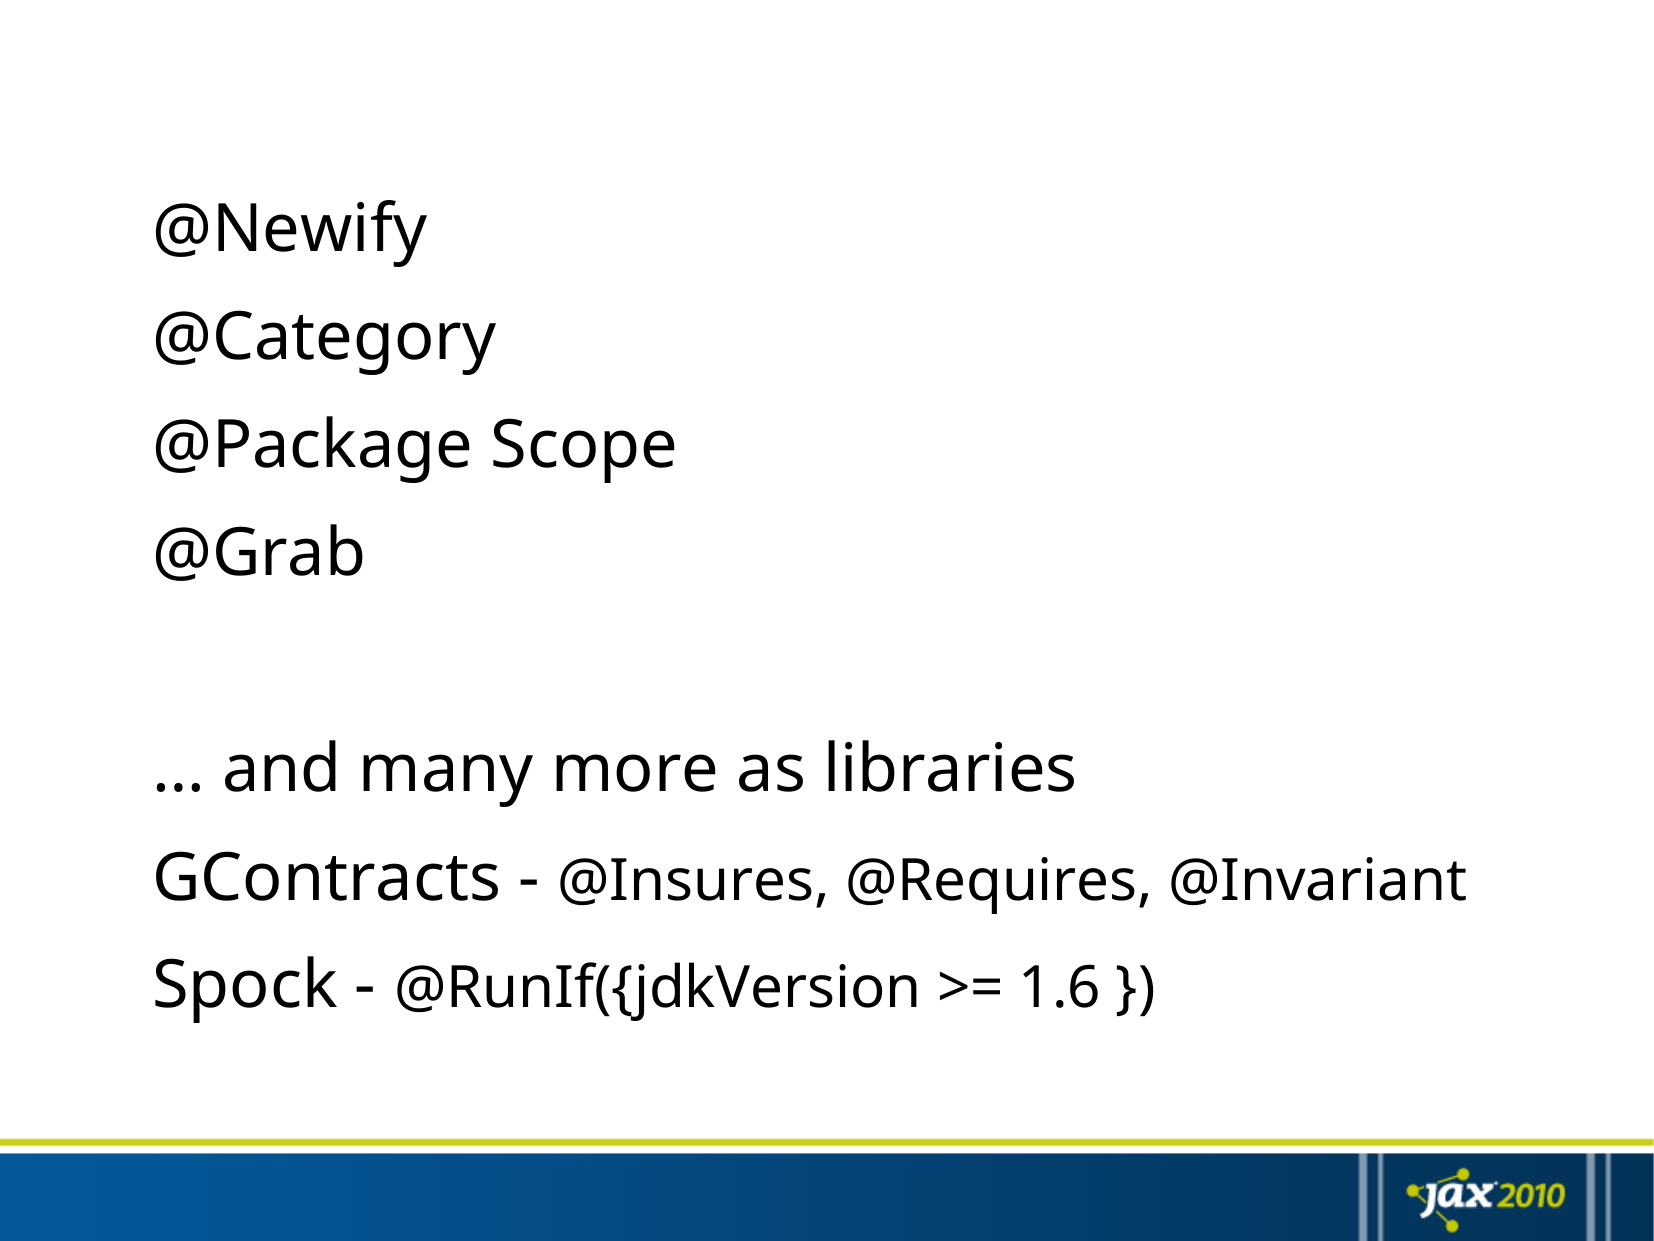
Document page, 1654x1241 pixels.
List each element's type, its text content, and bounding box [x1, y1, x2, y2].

list @Newify @Category @Package Scope @Grab … and many more as libraries GContracts - @Insures, @Requires, @Invariant Spock - @RunIf({jdkVersion >= 1.6 }) [82, 187, 1571, 1109]
picture [0, 0, 1654, 1241]
